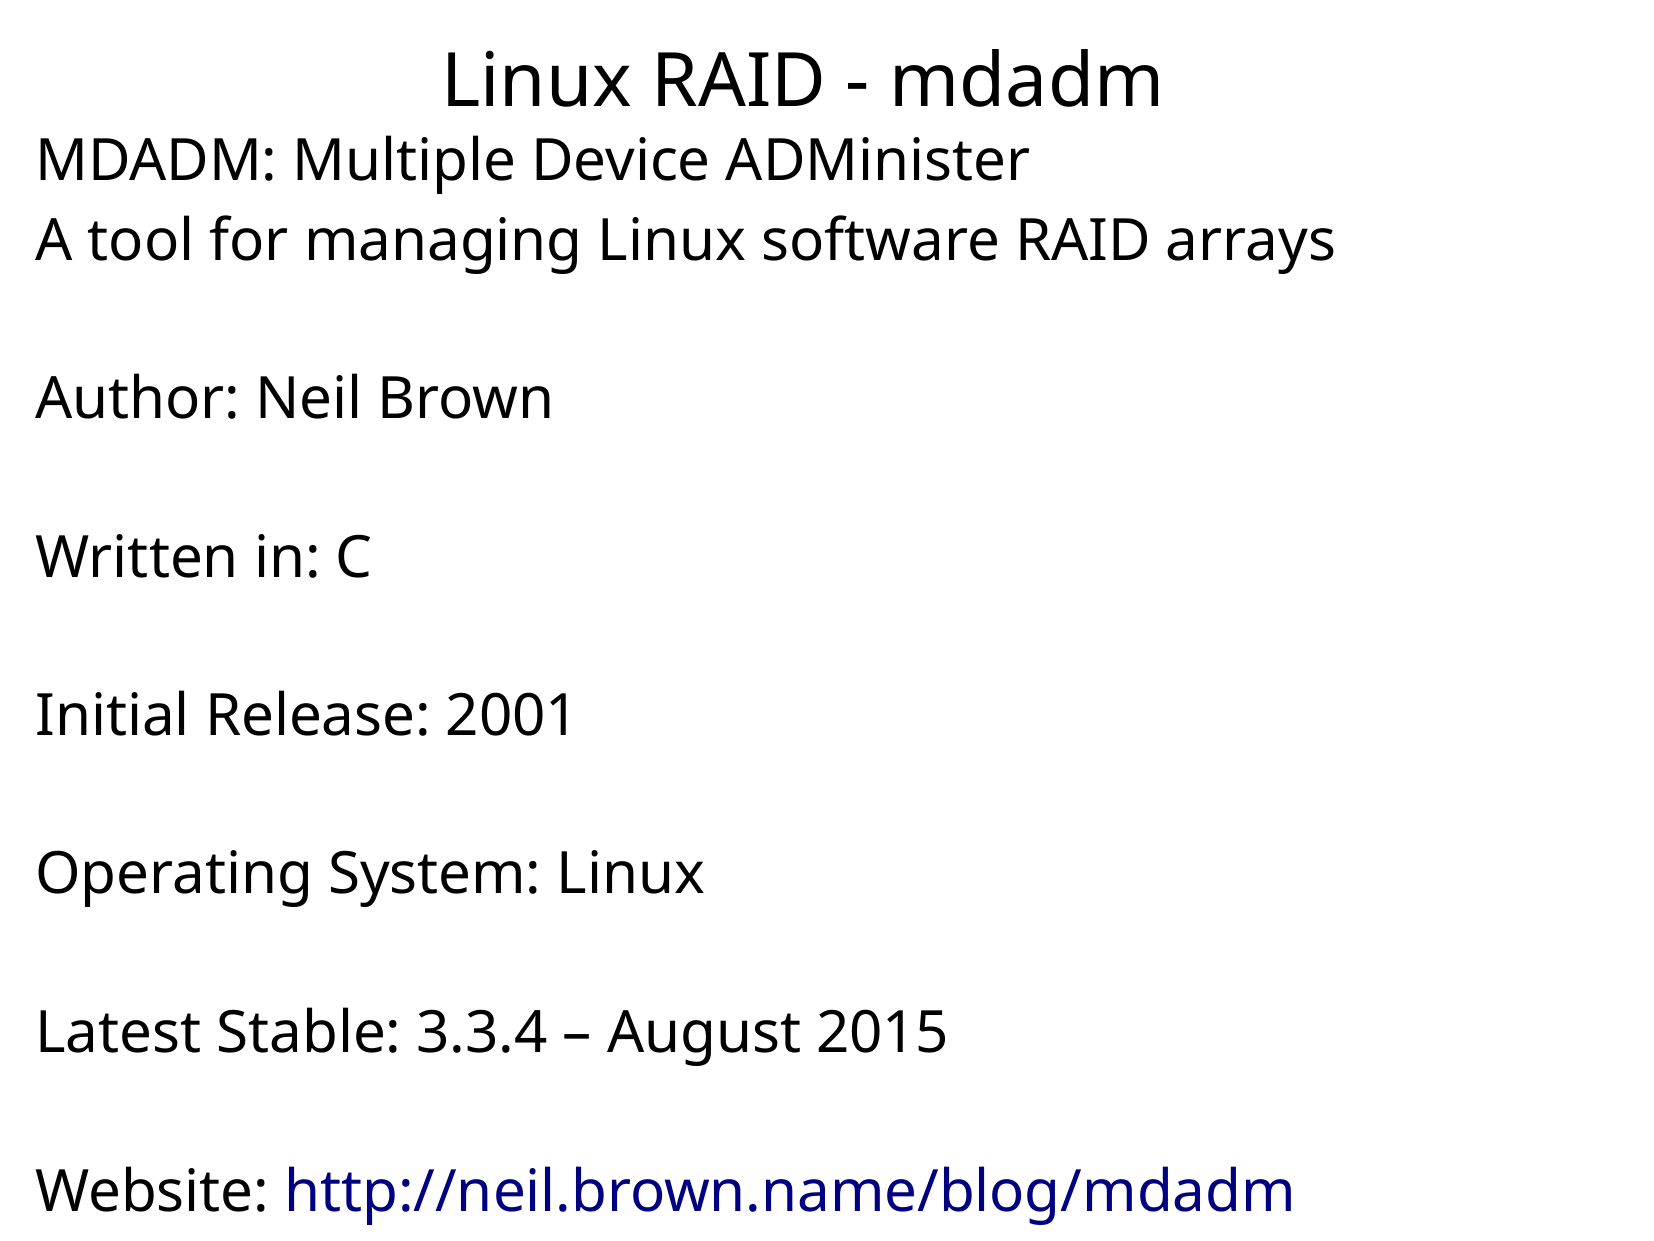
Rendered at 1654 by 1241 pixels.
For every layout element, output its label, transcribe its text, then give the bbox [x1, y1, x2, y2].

title MDADM: Multiple Device ADMinister A tool for managing Linux software RAID arrays Author: Neil Brown Written in: C Initial Release: 2001 Operating System: Linux Latest Stable: 3.3.4 – August 2015 Website: http://neil.brown.name/blog/mdadm [35, 136, 1524, 1210]
title Linux RAID - mdadm [59, 36, 1548, 119]
